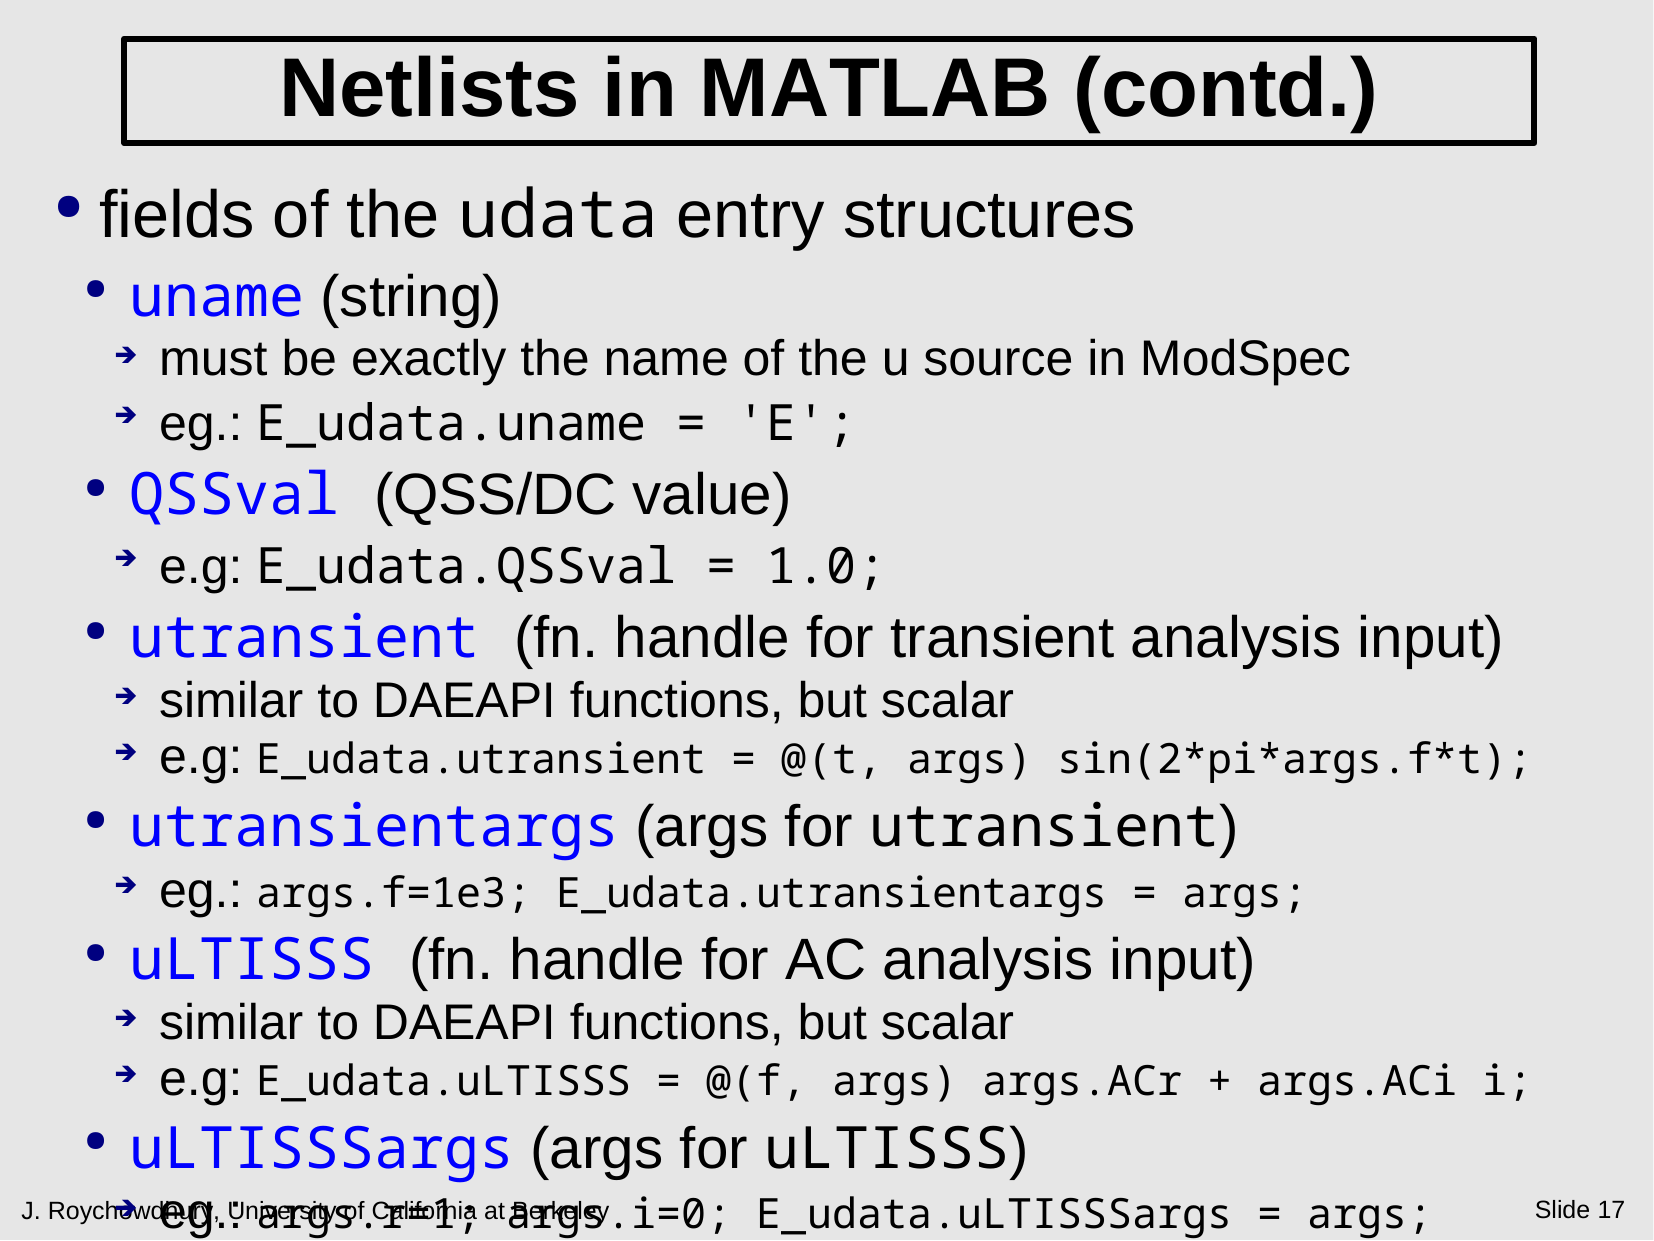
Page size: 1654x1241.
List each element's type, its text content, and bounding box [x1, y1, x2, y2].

list fields of the udata entry structures uname (string) must be exactly the name of the u source in ModSpec eg.: E_udata.uname = 'E'; QSSval (QSS/DC value) e.g: E_udata.QSSval = 1.0; utransient (fn. handle for transient analysis input) similar to DAEAPI functions, but scalar e.g: E_udata.utransient = @(t, args) sin(2*pi*args.f*t); utransientargs (args for utransient) eg.: args.f=1e3; E_udata.utransientargs = args; uLTISSS (fn. handle for AC analysis input) similar to DAEAPI functions, but scalar e.g: E_udata.uLTISSS = @(f, args) args.ACr + args.ACi i; uLTISSSargs (args for uLTISSS) eg.: args.r=1; args.i=0; E_udata.uLTISSSargs = args; [24, 171, 1583, 1183]
title Netlists in MATLAB (contd.) [124, 38, 1535, 144]
